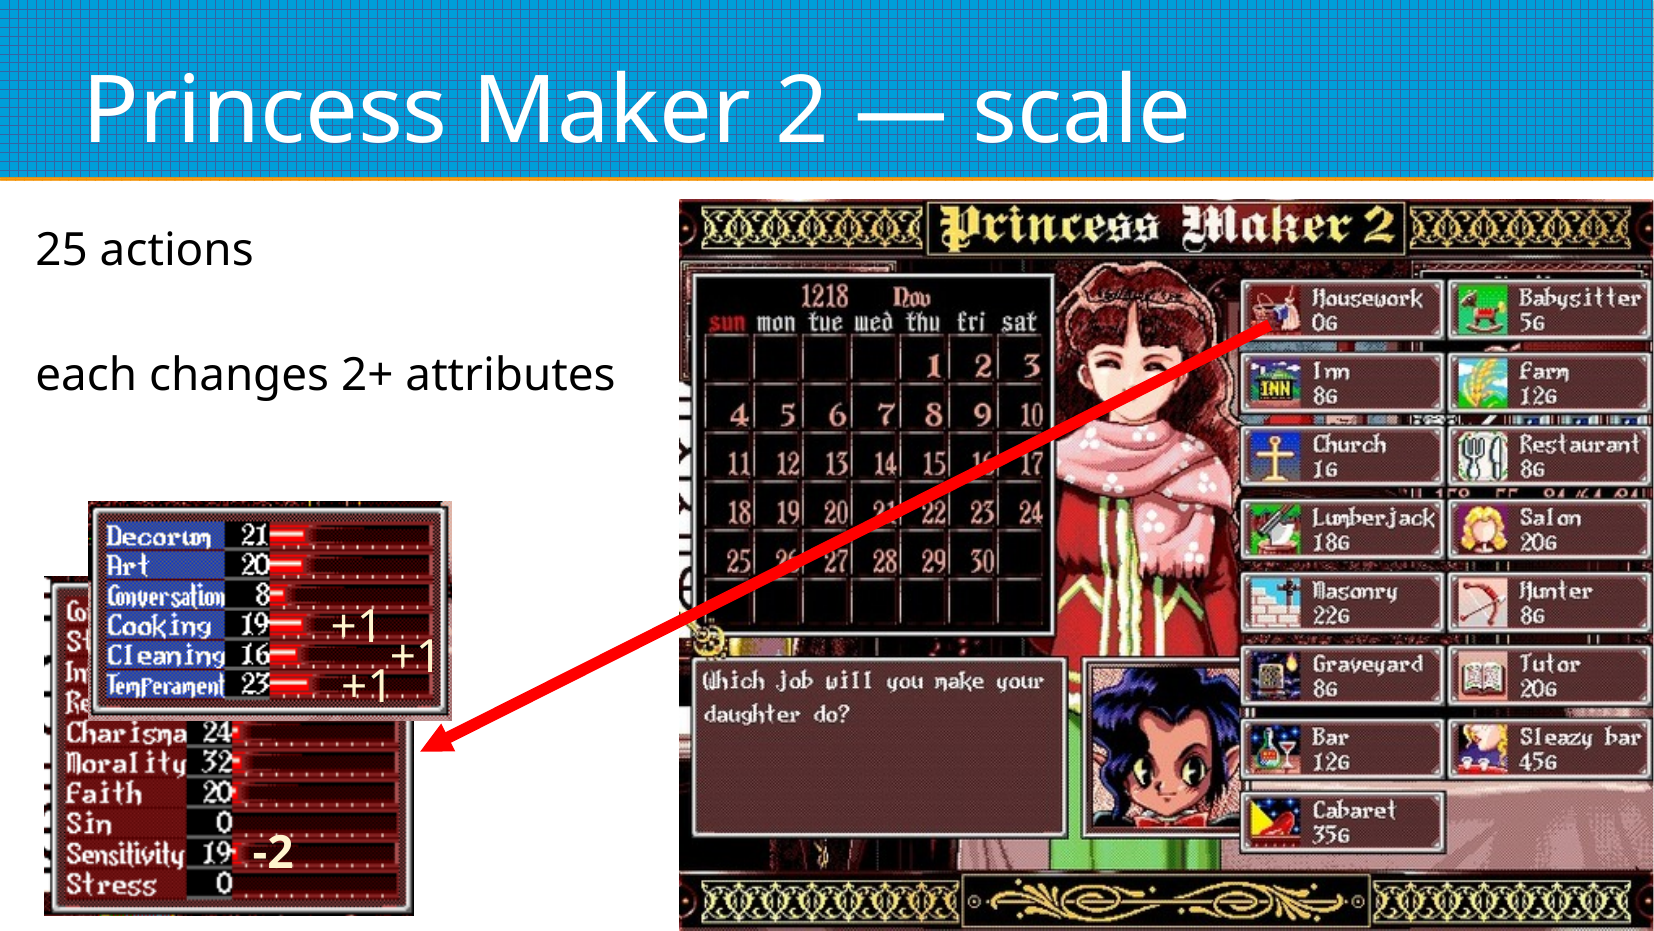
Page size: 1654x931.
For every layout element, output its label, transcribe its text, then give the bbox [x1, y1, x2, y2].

picture [679, 199, 1654, 931]
text_box +1 [324, 590, 382, 660]
picture [44, 501, 452, 916]
text_box 25 actions each changes 2+ attributes [29, 206, 650, 414]
title Princess Maker 2 — scale [82, 14, 1571, 171]
text_box -2 [246, 816, 298, 886]
text_box +1 [335, 649, 393, 719]
text_box +1 [383, 620, 442, 690]
